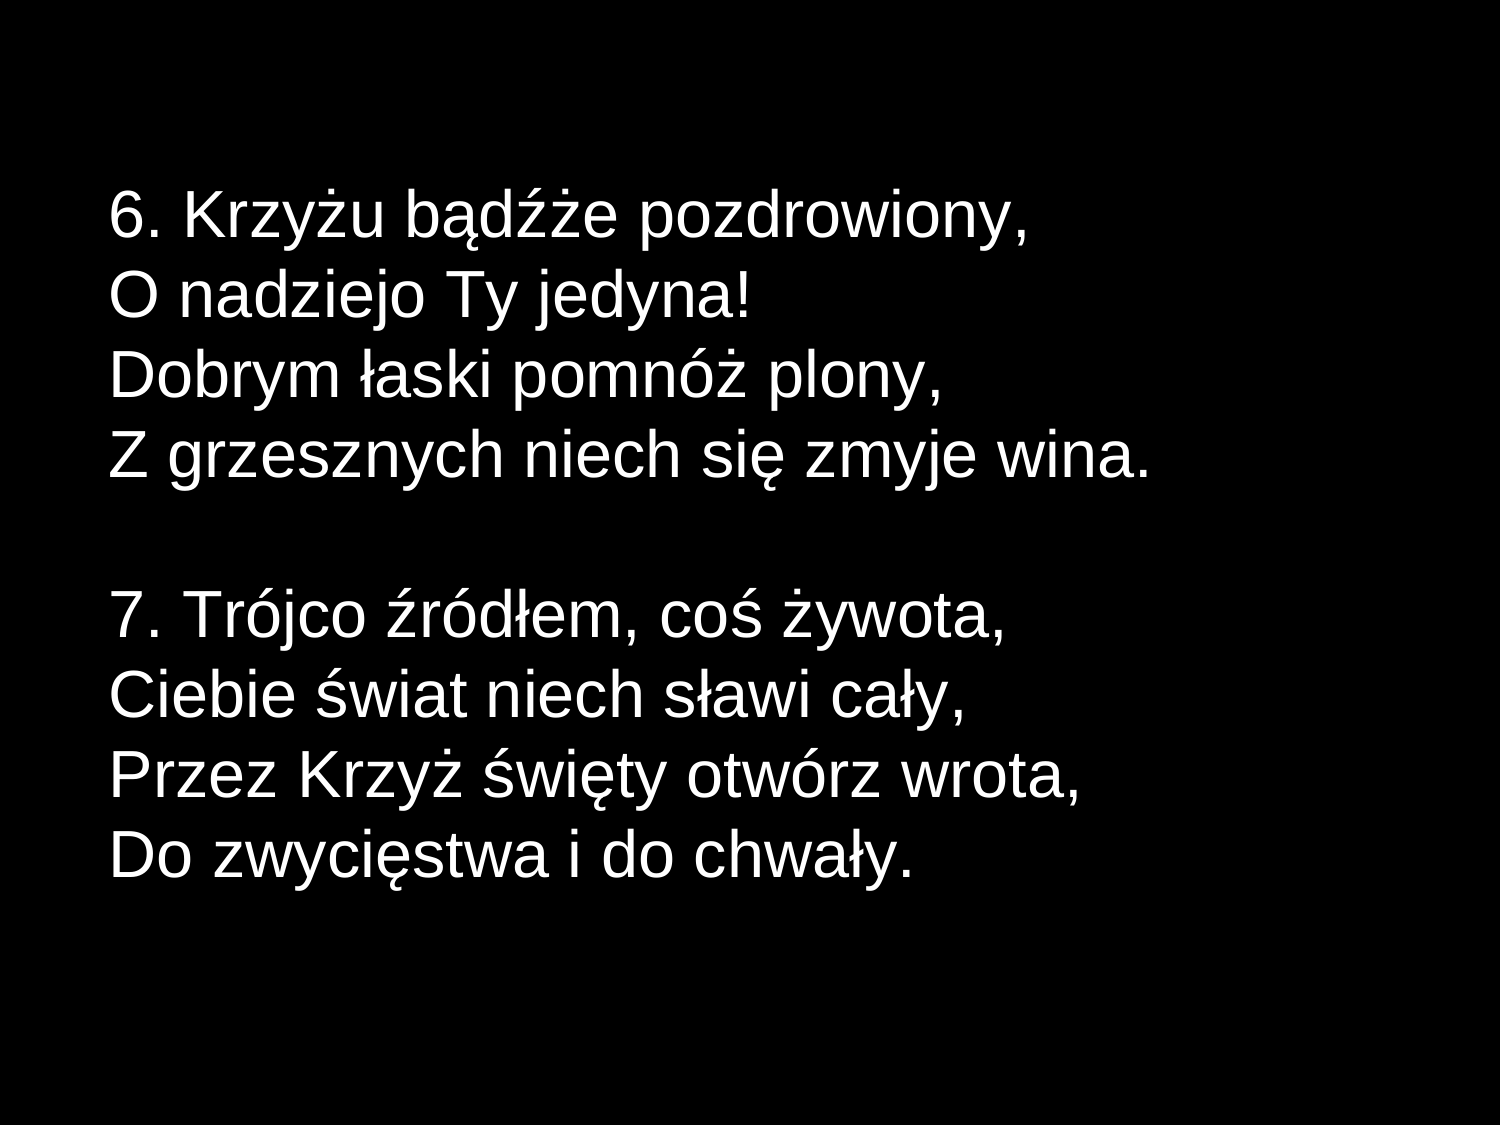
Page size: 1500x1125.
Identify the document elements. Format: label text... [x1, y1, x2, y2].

text_box 6. Krzyżu bądźże pozdrowiony, O nadziejo Ty jedyna! Dobrym łaski pomnóż plony, Z grzesznych niech się zmyje wina. 7. Trójco źródłem, coś żywota, Ciebie świat niech sławi cały, Przez Krzyż święty otwórz wrota, Do zwycięstwa i do chwały. [93, 163, 1465, 899]
